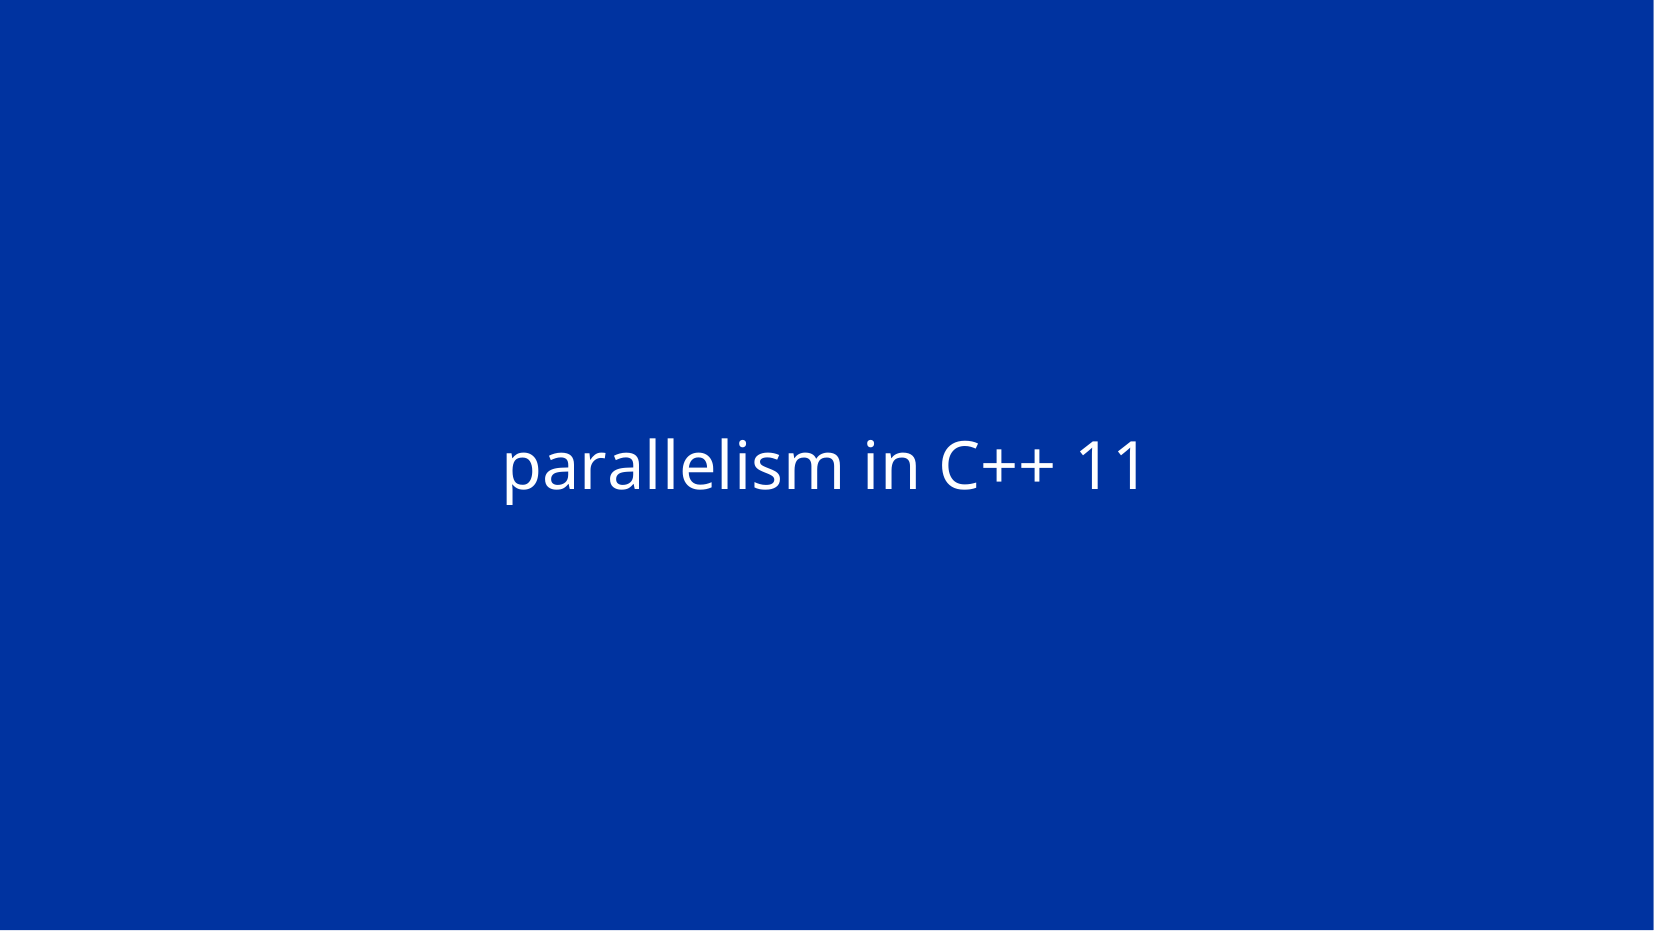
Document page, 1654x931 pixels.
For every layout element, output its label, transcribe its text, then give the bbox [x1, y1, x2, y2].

title parallelism in C++ 11 [0, 0, 1654, 931]
